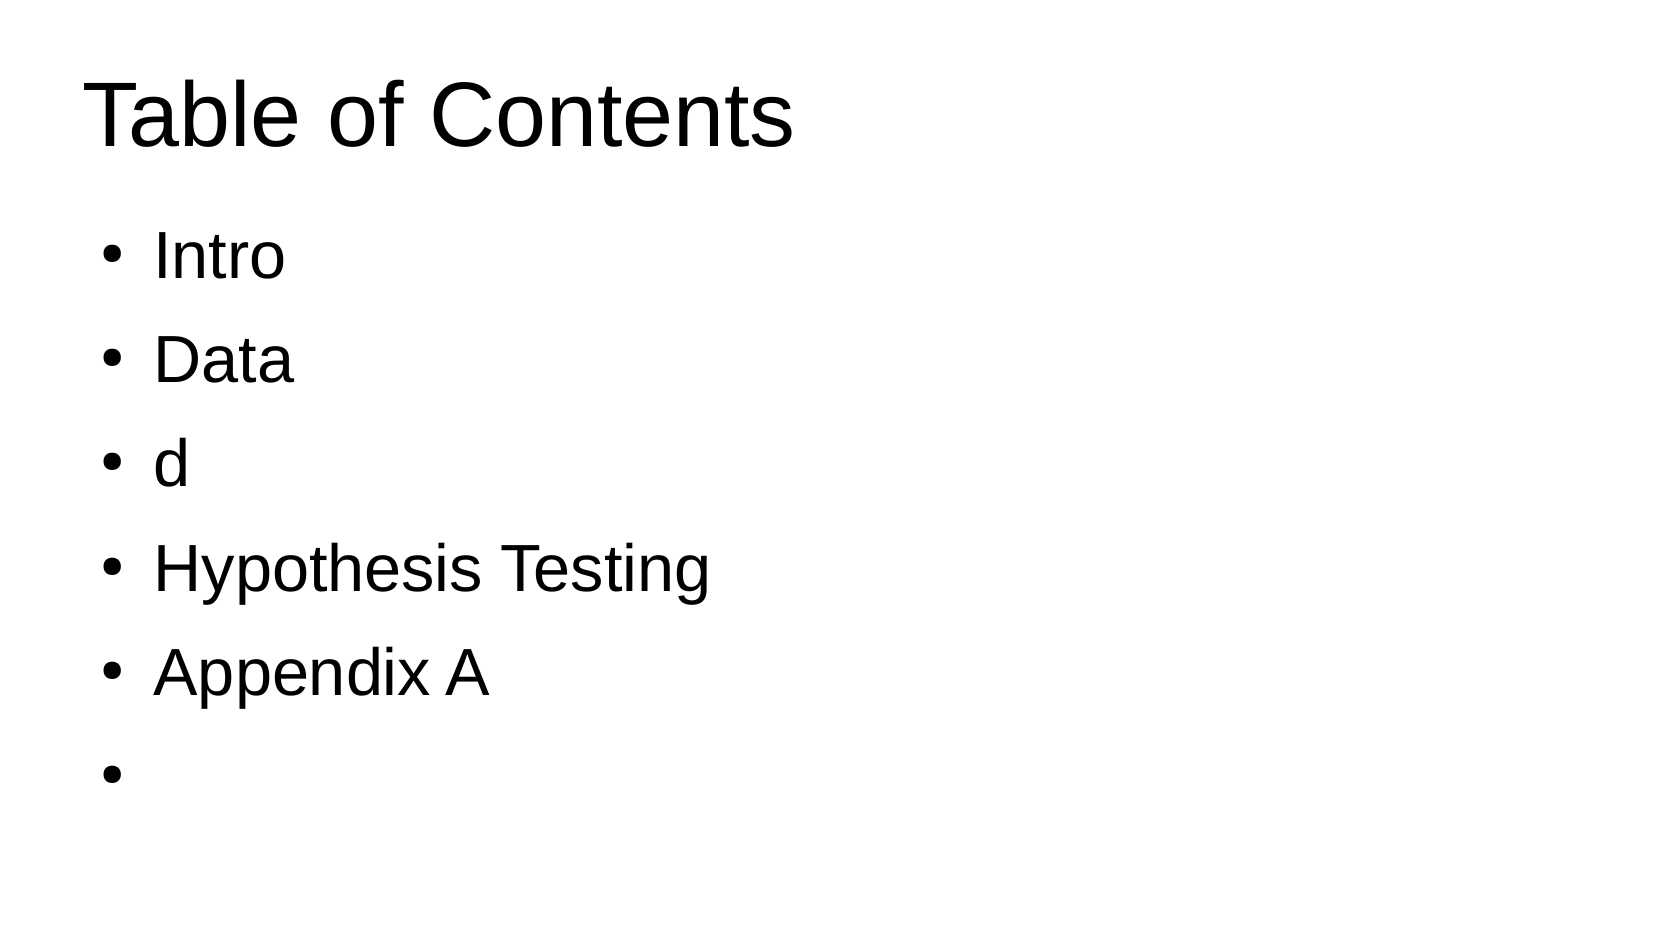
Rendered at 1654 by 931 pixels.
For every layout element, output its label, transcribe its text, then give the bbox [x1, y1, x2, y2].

title Table of Contents [82, 37, 1571, 193]
list Intro Data d Hypothesis Testing Appendix A [82, 217, 1571, 758]
